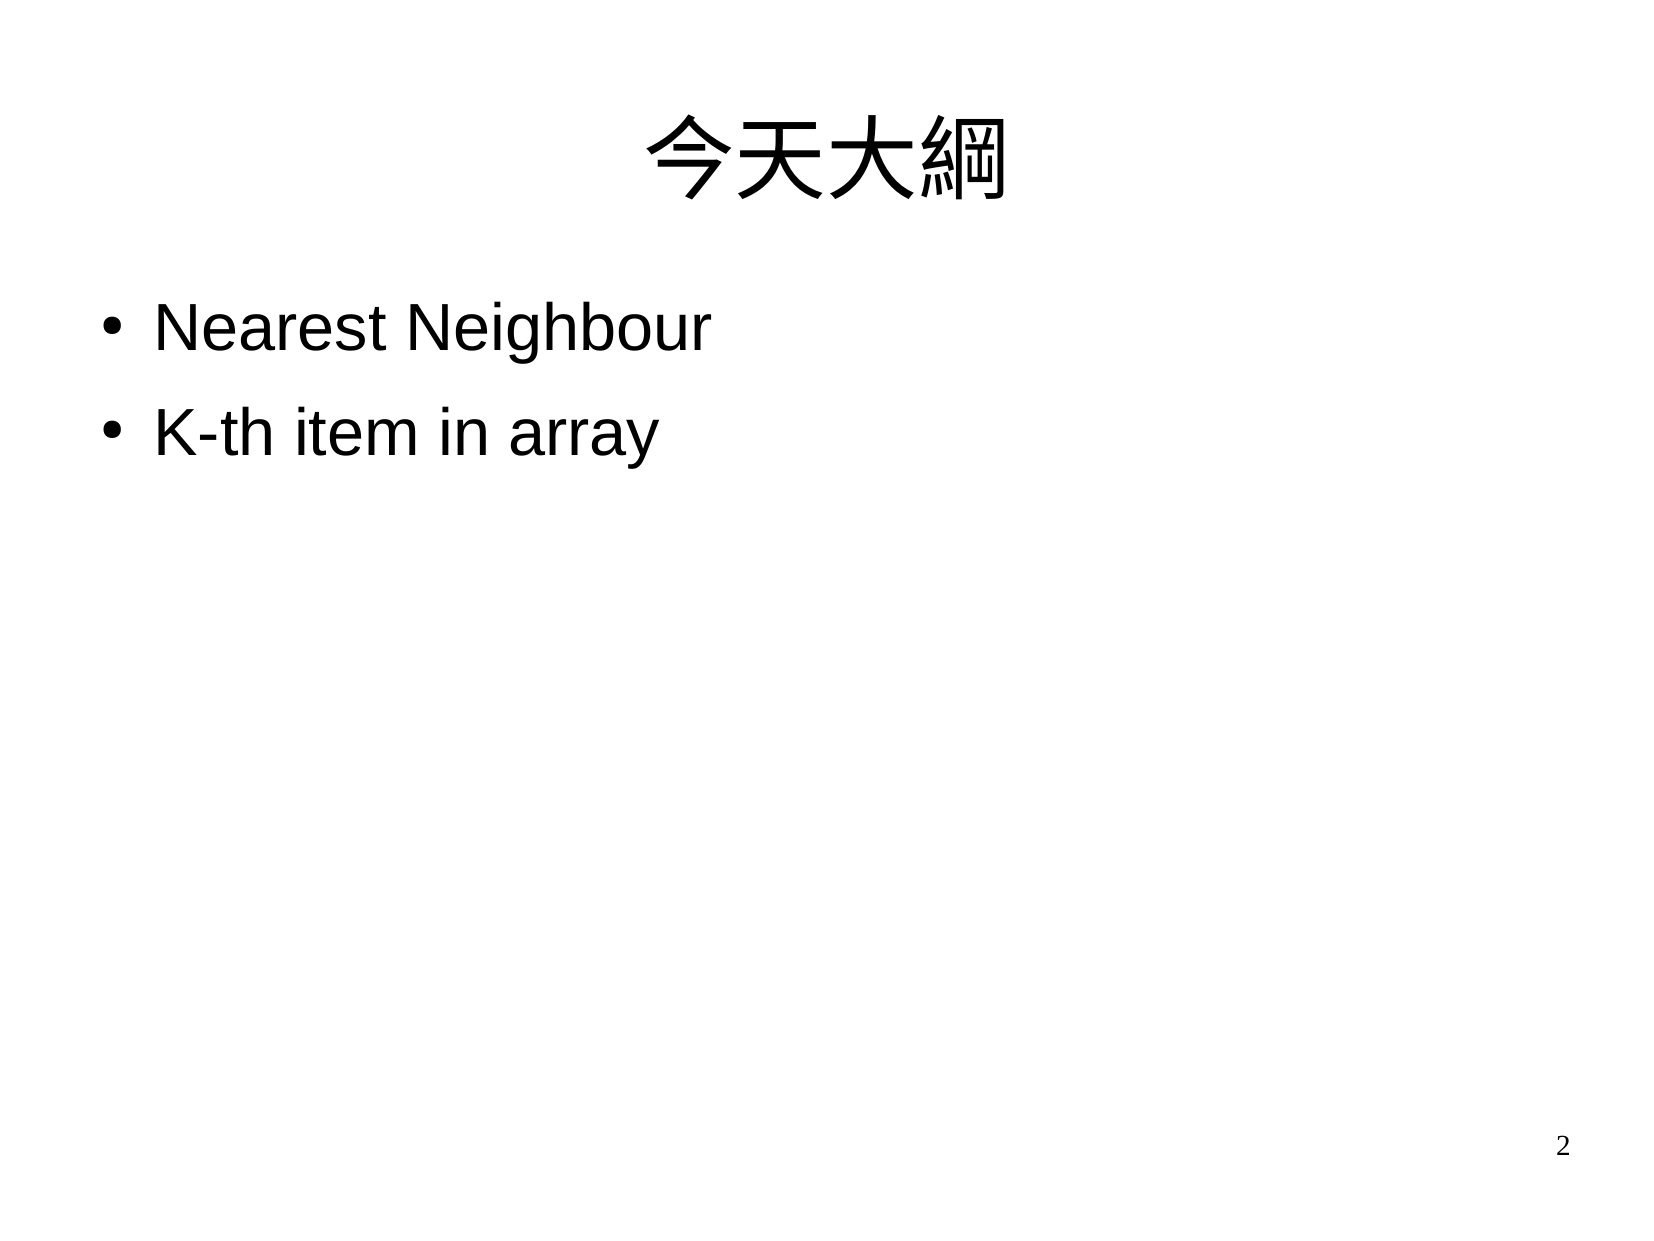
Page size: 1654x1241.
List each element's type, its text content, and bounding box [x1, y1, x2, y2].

list Nearest Neighbour K-th item in array [82, 290, 1571, 1010]
title 今天大綱 [82, 49, 1571, 257]
